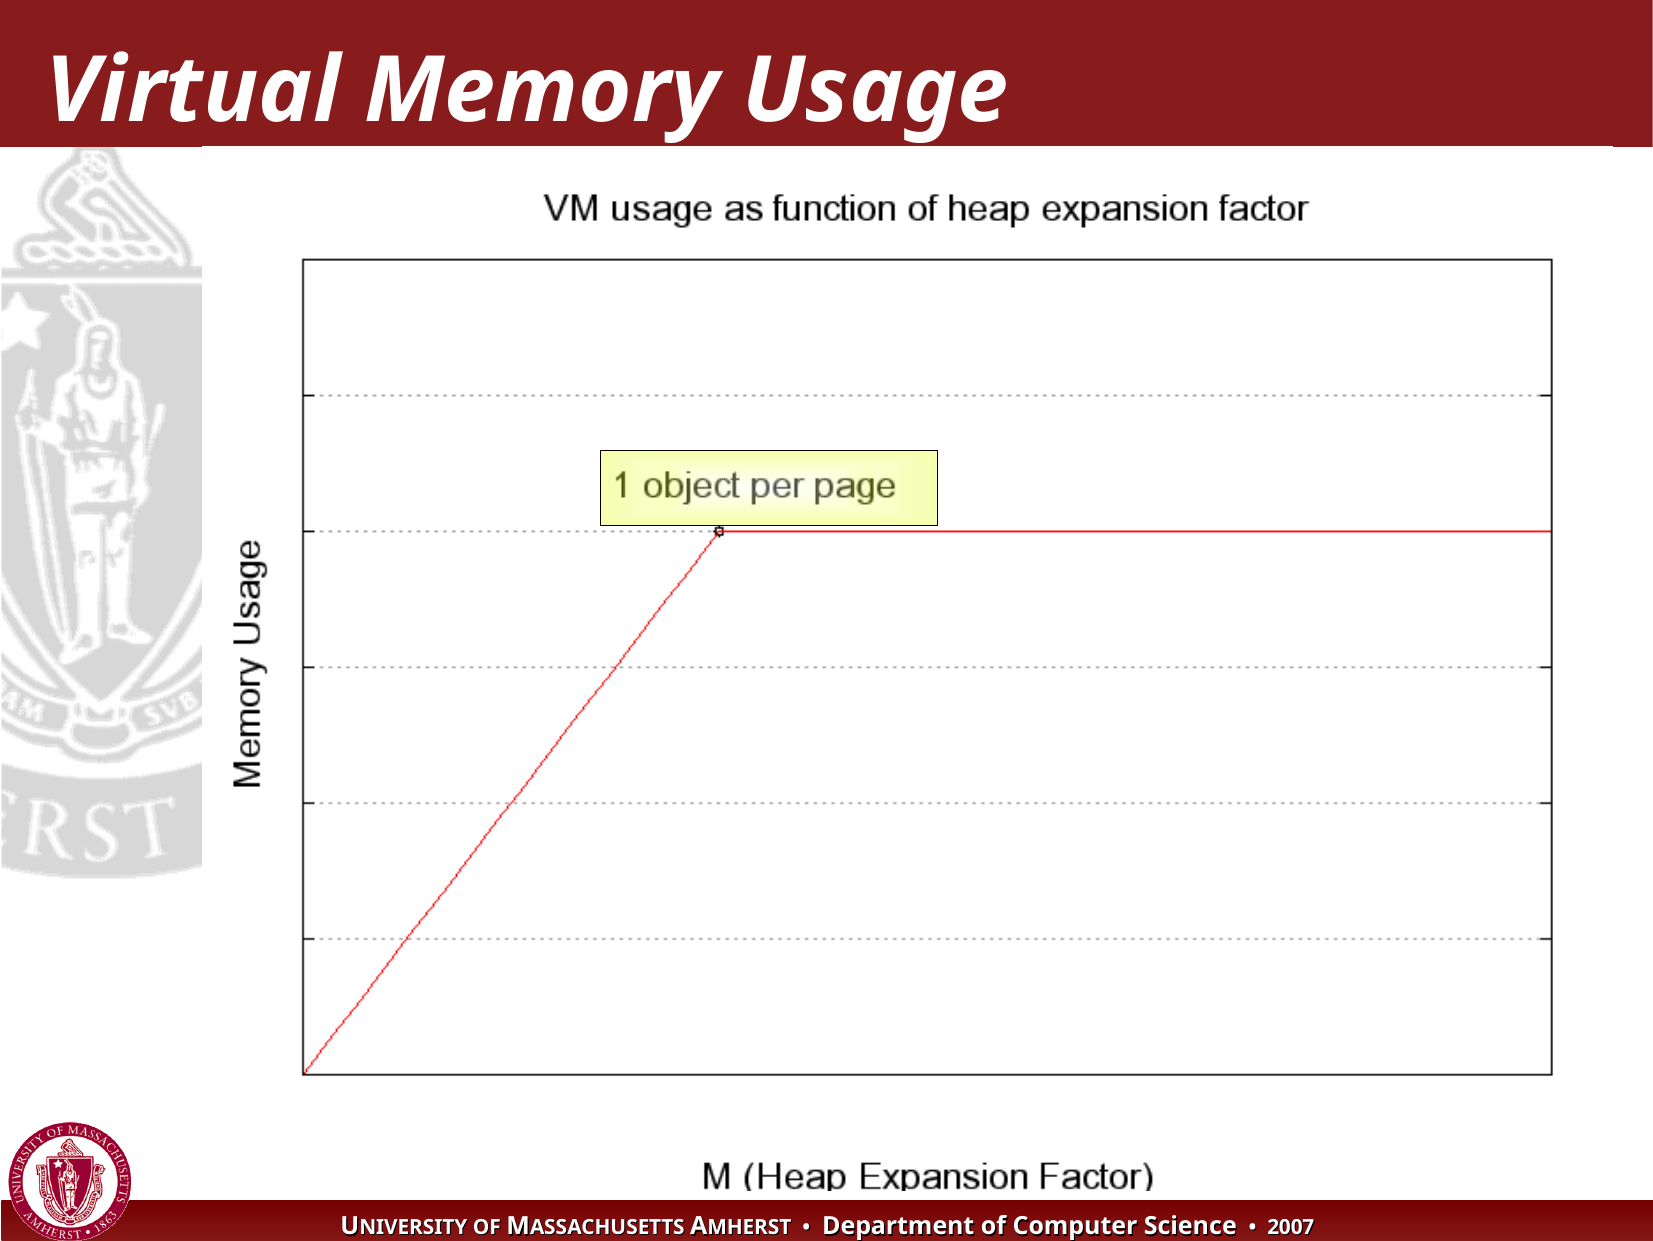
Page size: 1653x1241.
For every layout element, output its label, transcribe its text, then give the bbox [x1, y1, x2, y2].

text_box [600, 450, 938, 526]
picture [0, 146, 1653, 1241]
title Virtual Memory Usage [45, 0, 1423, 210]
